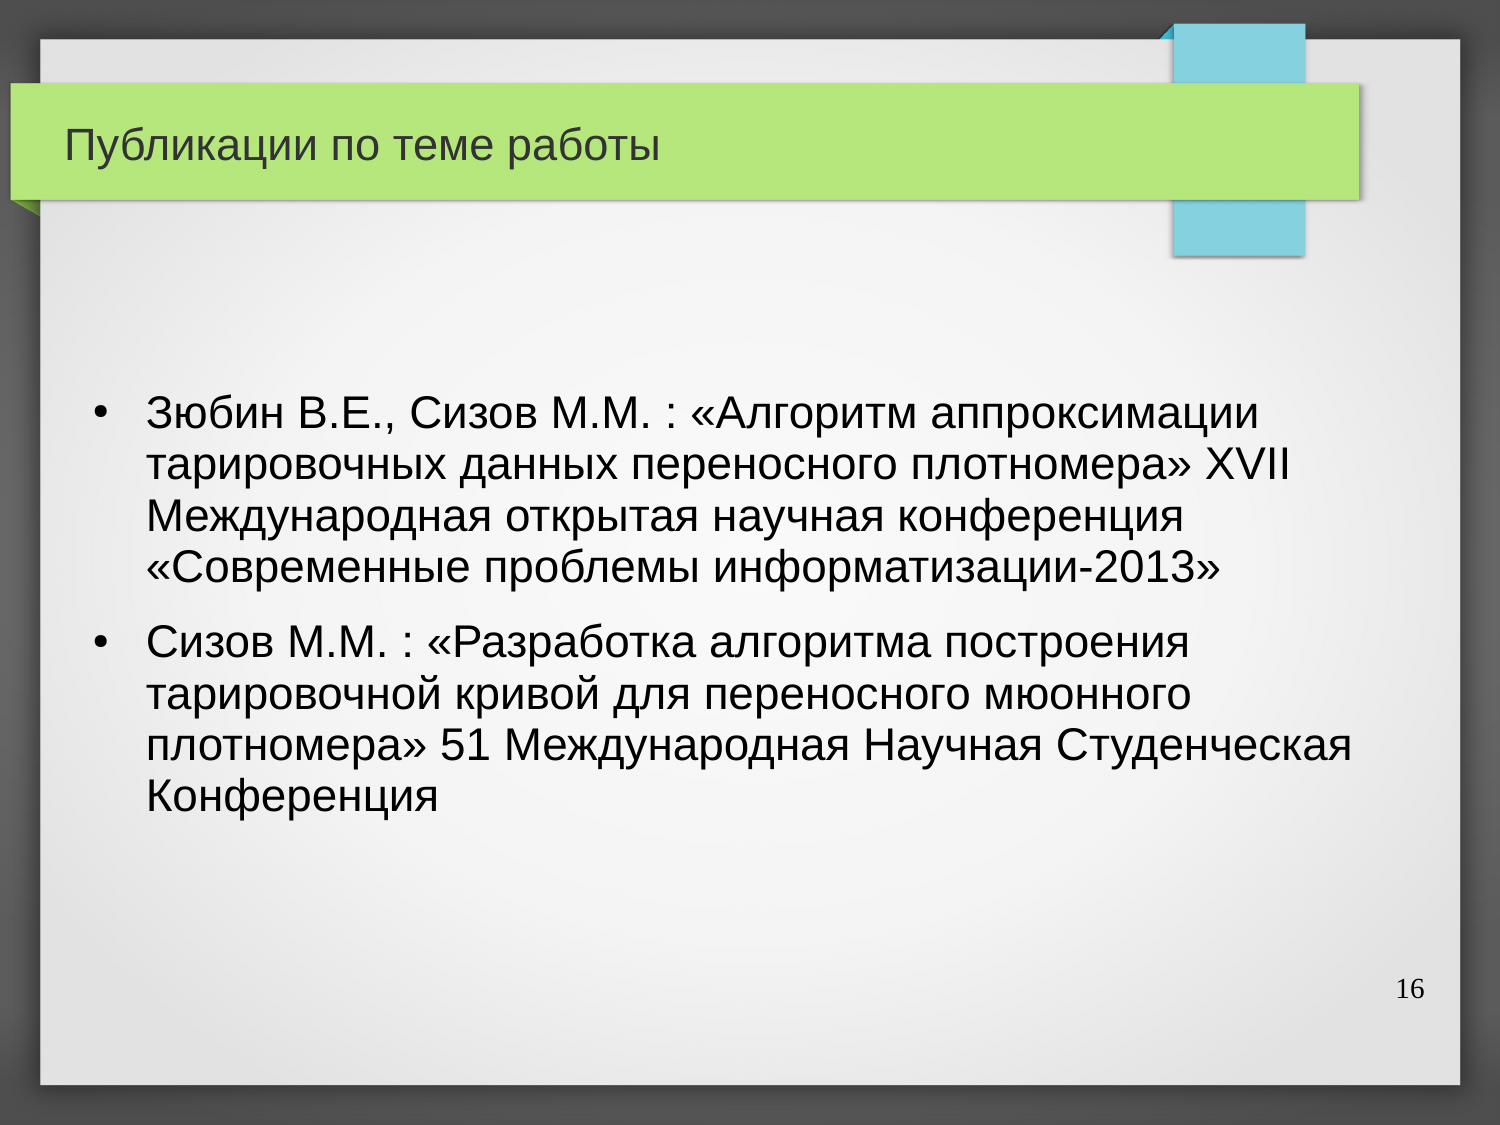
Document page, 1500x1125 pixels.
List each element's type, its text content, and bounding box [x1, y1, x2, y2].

title Публикации по теме работы [64, 96, 1115, 193]
list Зюбин В.Е., Сизов М.М. : «Алгоритм аппроксимации тарировочных данных переносного плотномера» XVII Международная открытая научная конференция «Современные проблемы информатизации-2013» Сизов М.М. : «Разработка алгоритма построения тарировочной кривой для переносного мюонного плотномера» 51 Международная Научная Студенческая Конференция [75, 311, 1395, 1032]
picture [0, 0, 1500, 1125]
